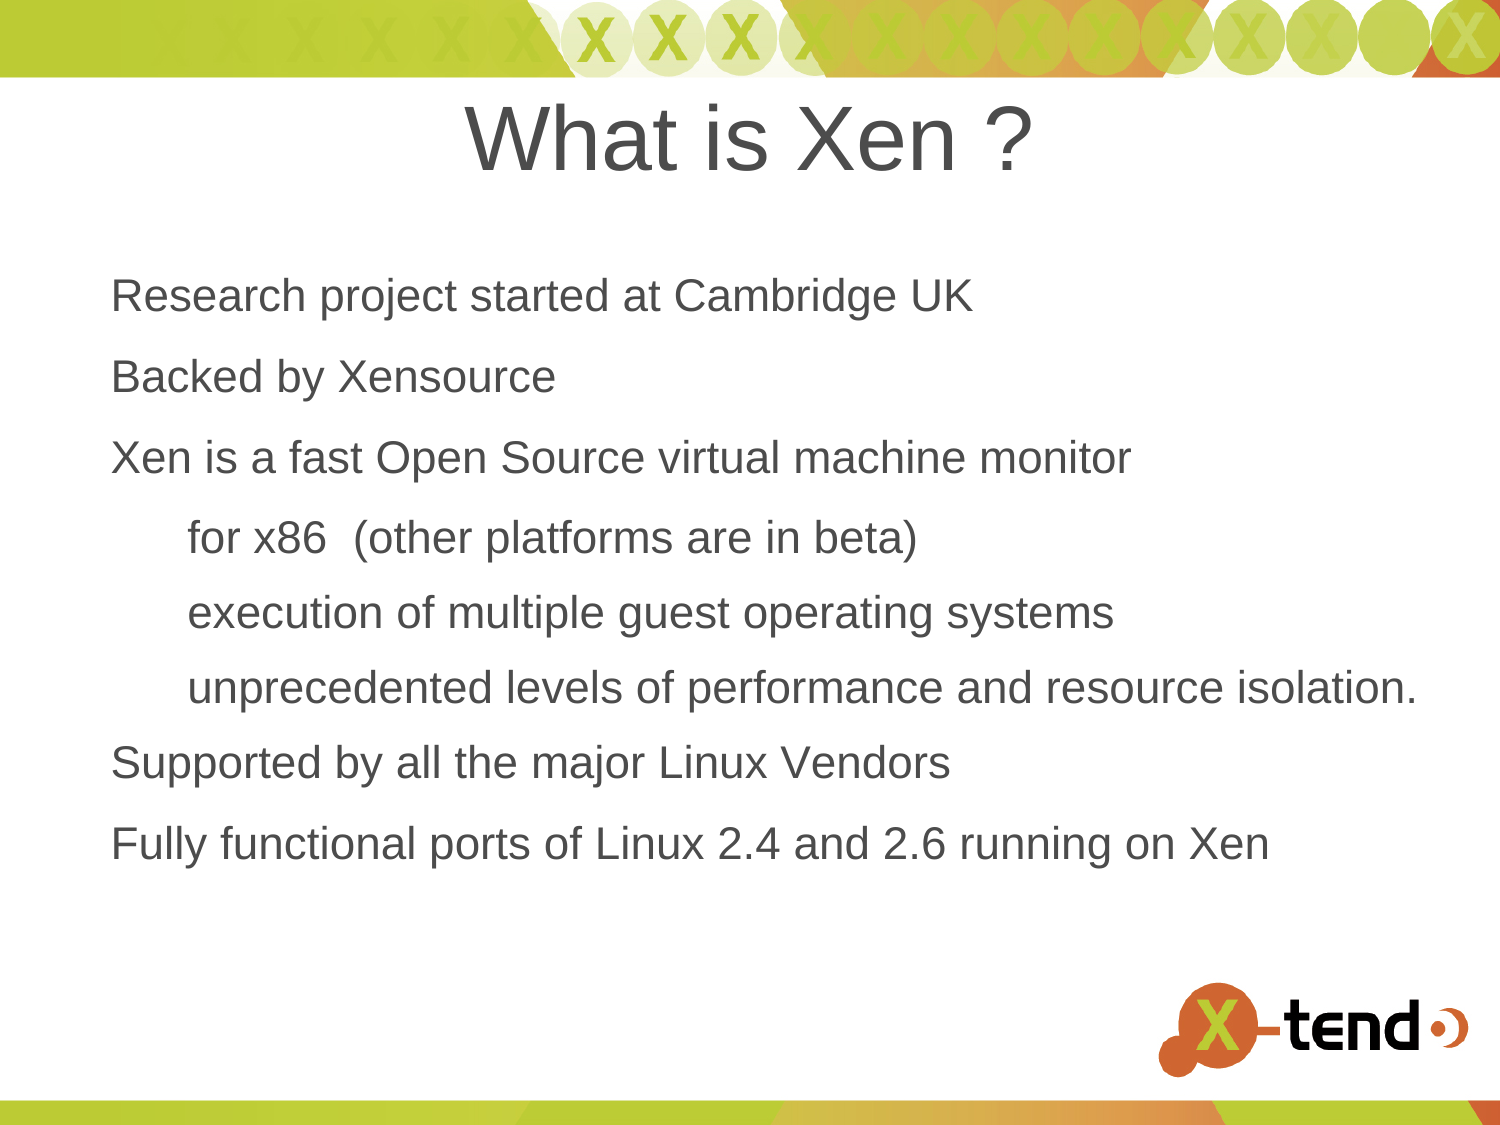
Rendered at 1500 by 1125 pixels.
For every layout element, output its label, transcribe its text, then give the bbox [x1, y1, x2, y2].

picture [0, 0, 1500, 1125]
title What is Xen ? [75, 45, 1426, 233]
list Research project started at Cambridge UK Backed by Xensource Xen is a fast Open Source virtual machine monitor for x86 (other platforms are in beta) execution of multiple guest operating systems unprecedented levels of performance and resource isolation. Supported by all the major Linux Vendors Fully functional ports of Linux 2.4 and 2.6 running on Xen [78, 262, 1475, 1113]
